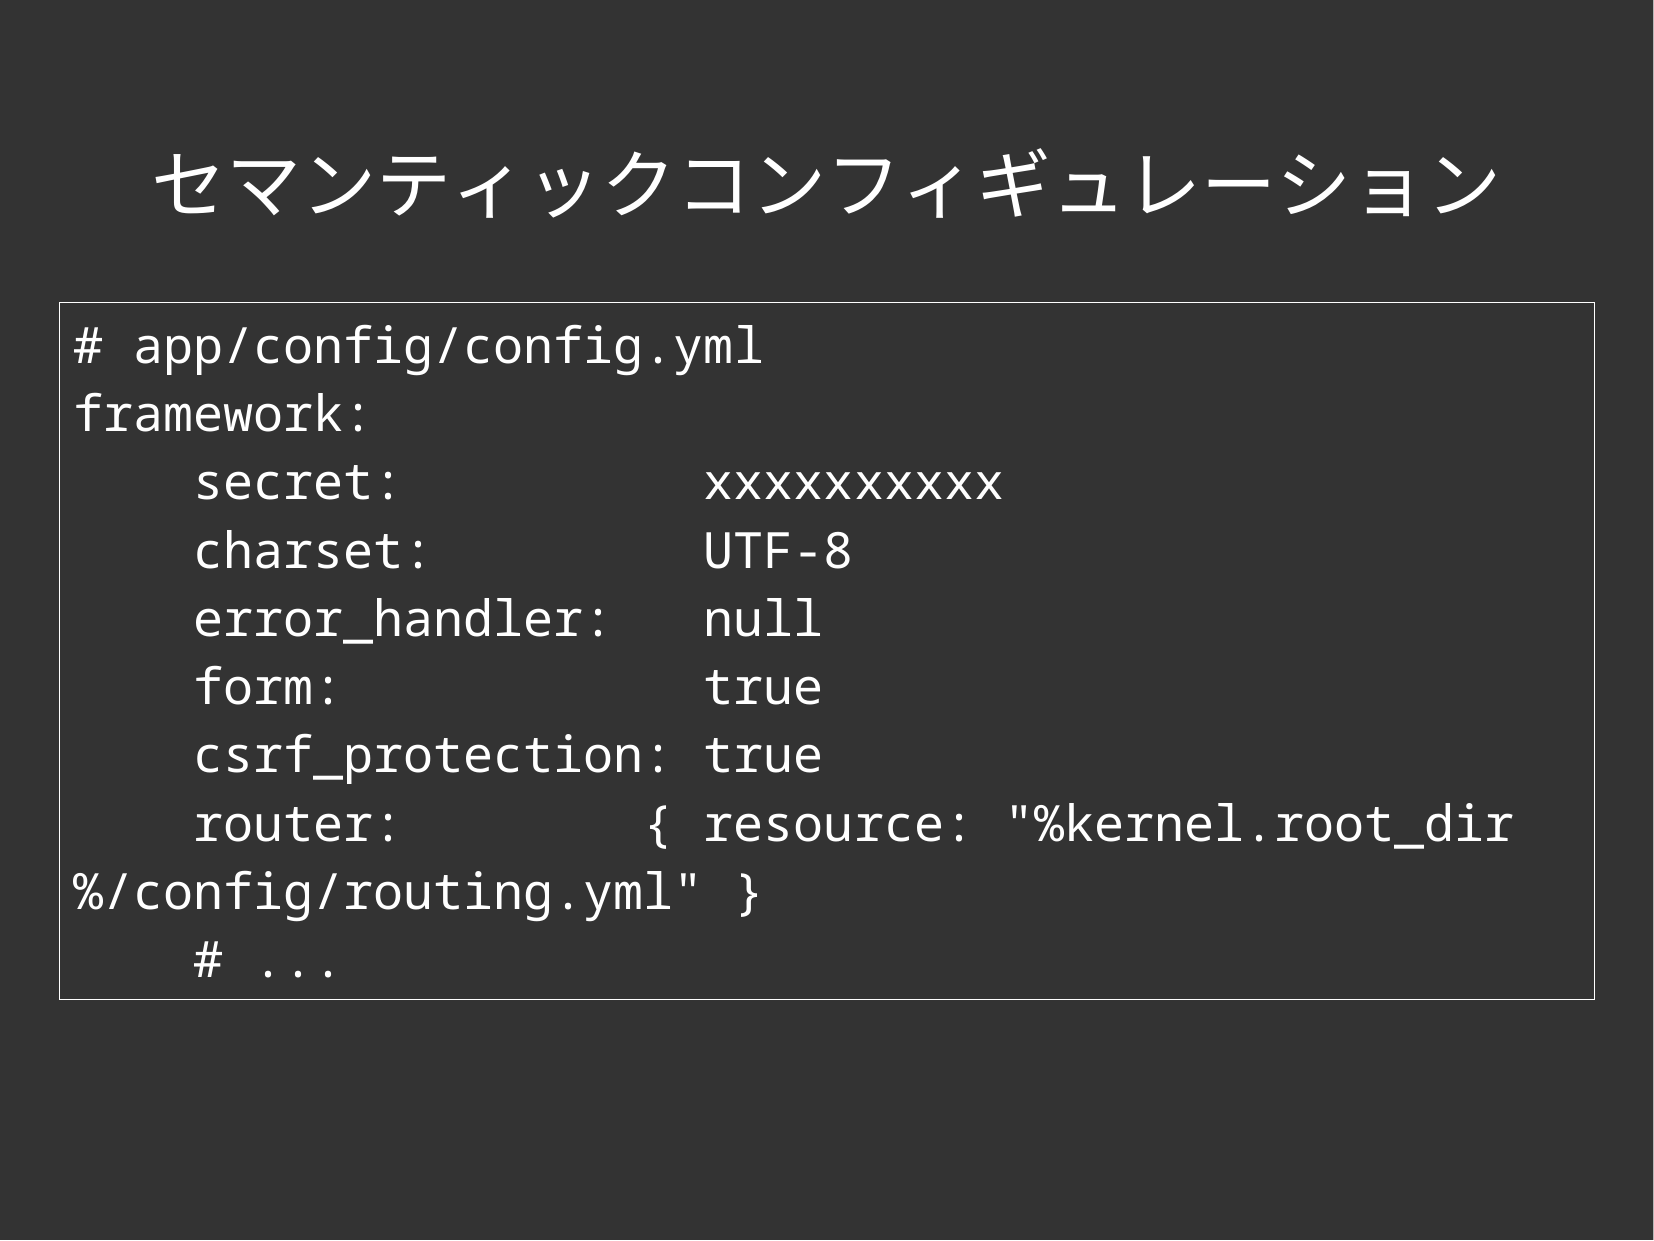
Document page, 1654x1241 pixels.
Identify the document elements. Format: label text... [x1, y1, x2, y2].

text_box # app/config/config.yml framework: secret: xxxxxxxxxx charset: UTF-8 error_handler: null form: true csrf_protection: true router: { resource: "%kernel.root_dir%/config/routing.yml" } # ... [59, 302, 1595, 868]
title セマンティックコンフィギュレーション [82, 113, 1571, 247]
